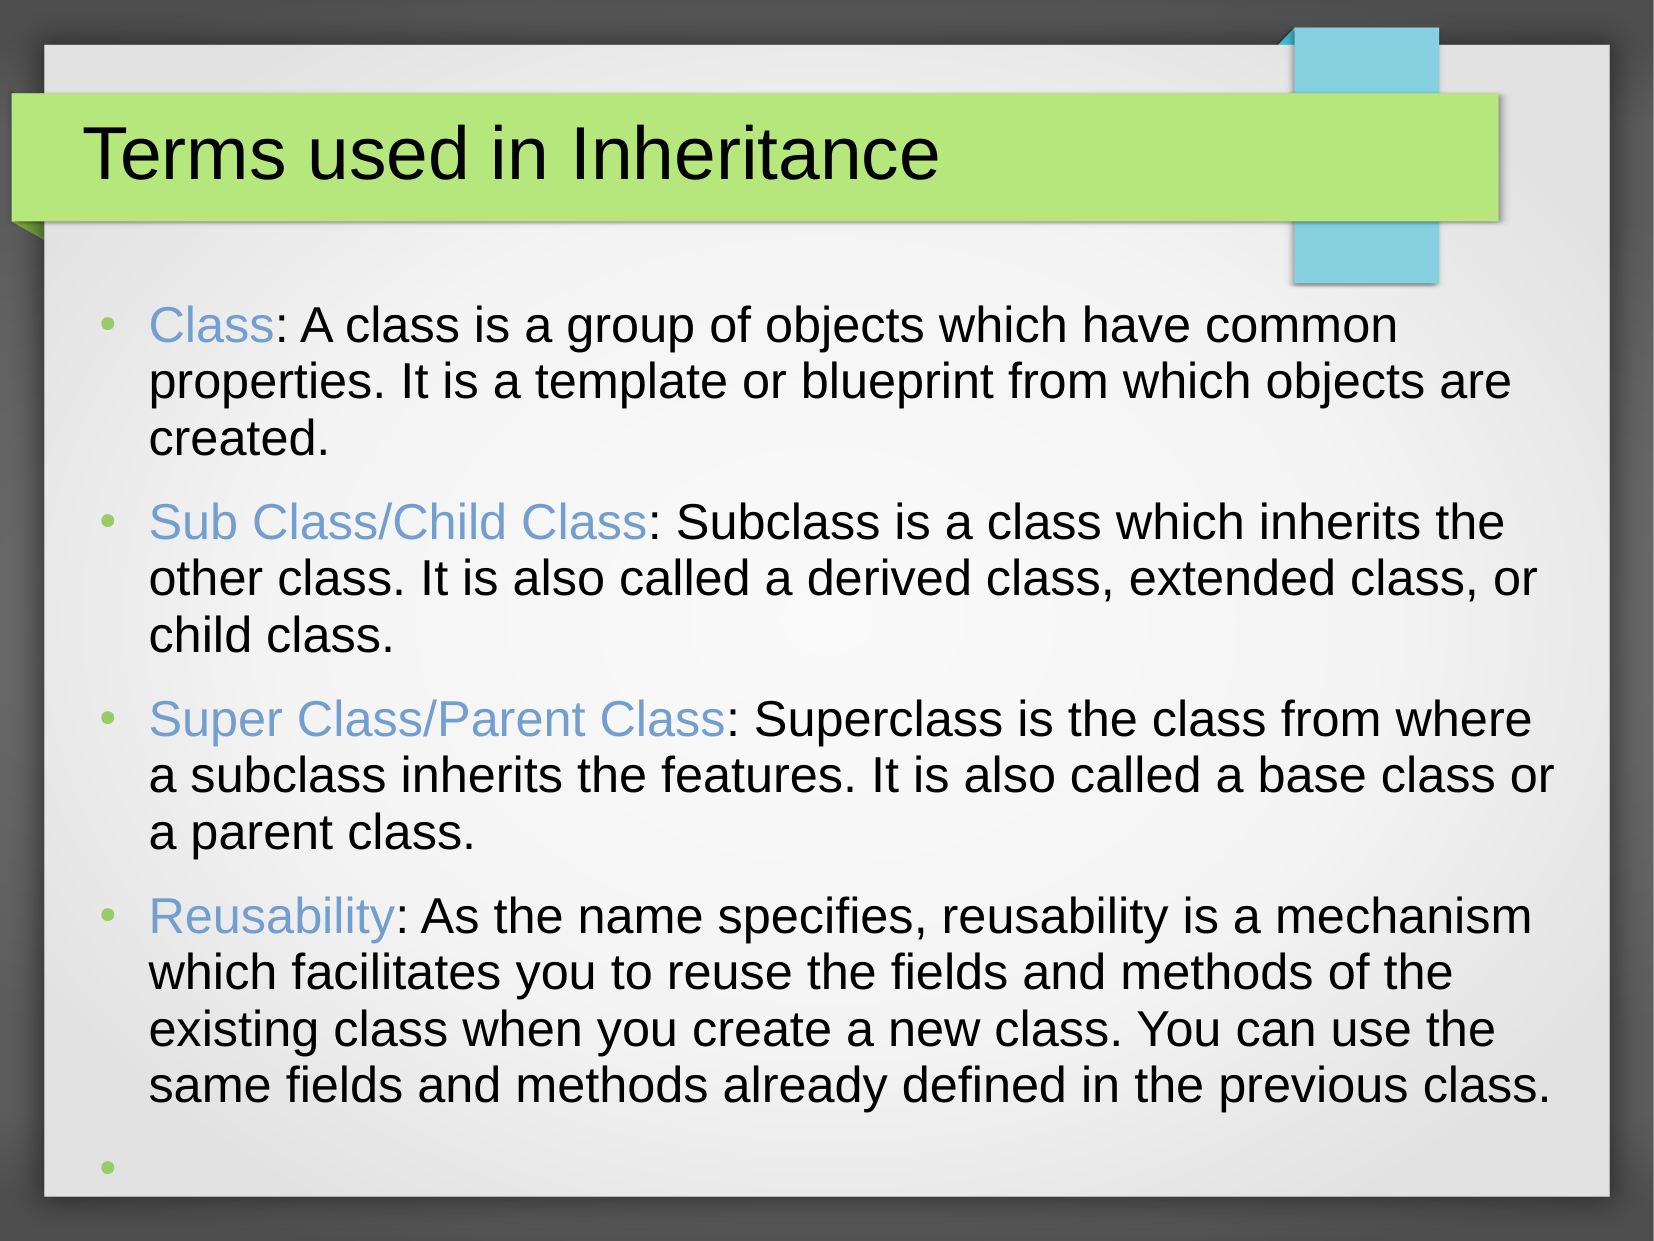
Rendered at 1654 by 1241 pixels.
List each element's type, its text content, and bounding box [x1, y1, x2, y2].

title Terms used in Inheritance [82, 94, 1264, 212]
picture [0, 0, 1654, 1241]
list Class: A class is a group of objects which have common properties. It is a template or blueprint from which objects are created. Sub Class/Child Class: Subclass is a class which inherits the other class. It is also called a derived class, extended class, or child class. Super Class/Parent Class: Superclass is the class from where a subclass inherits the features. It is also called a base class or a parent class. Reusability: As the name specifies, reusability is a mechanism which facilitates you to reuse the fields and methods of the existing class when you create a new class. You can use the same fields and methods already defined in the previous class. [82, 212, 1571, 1158]
